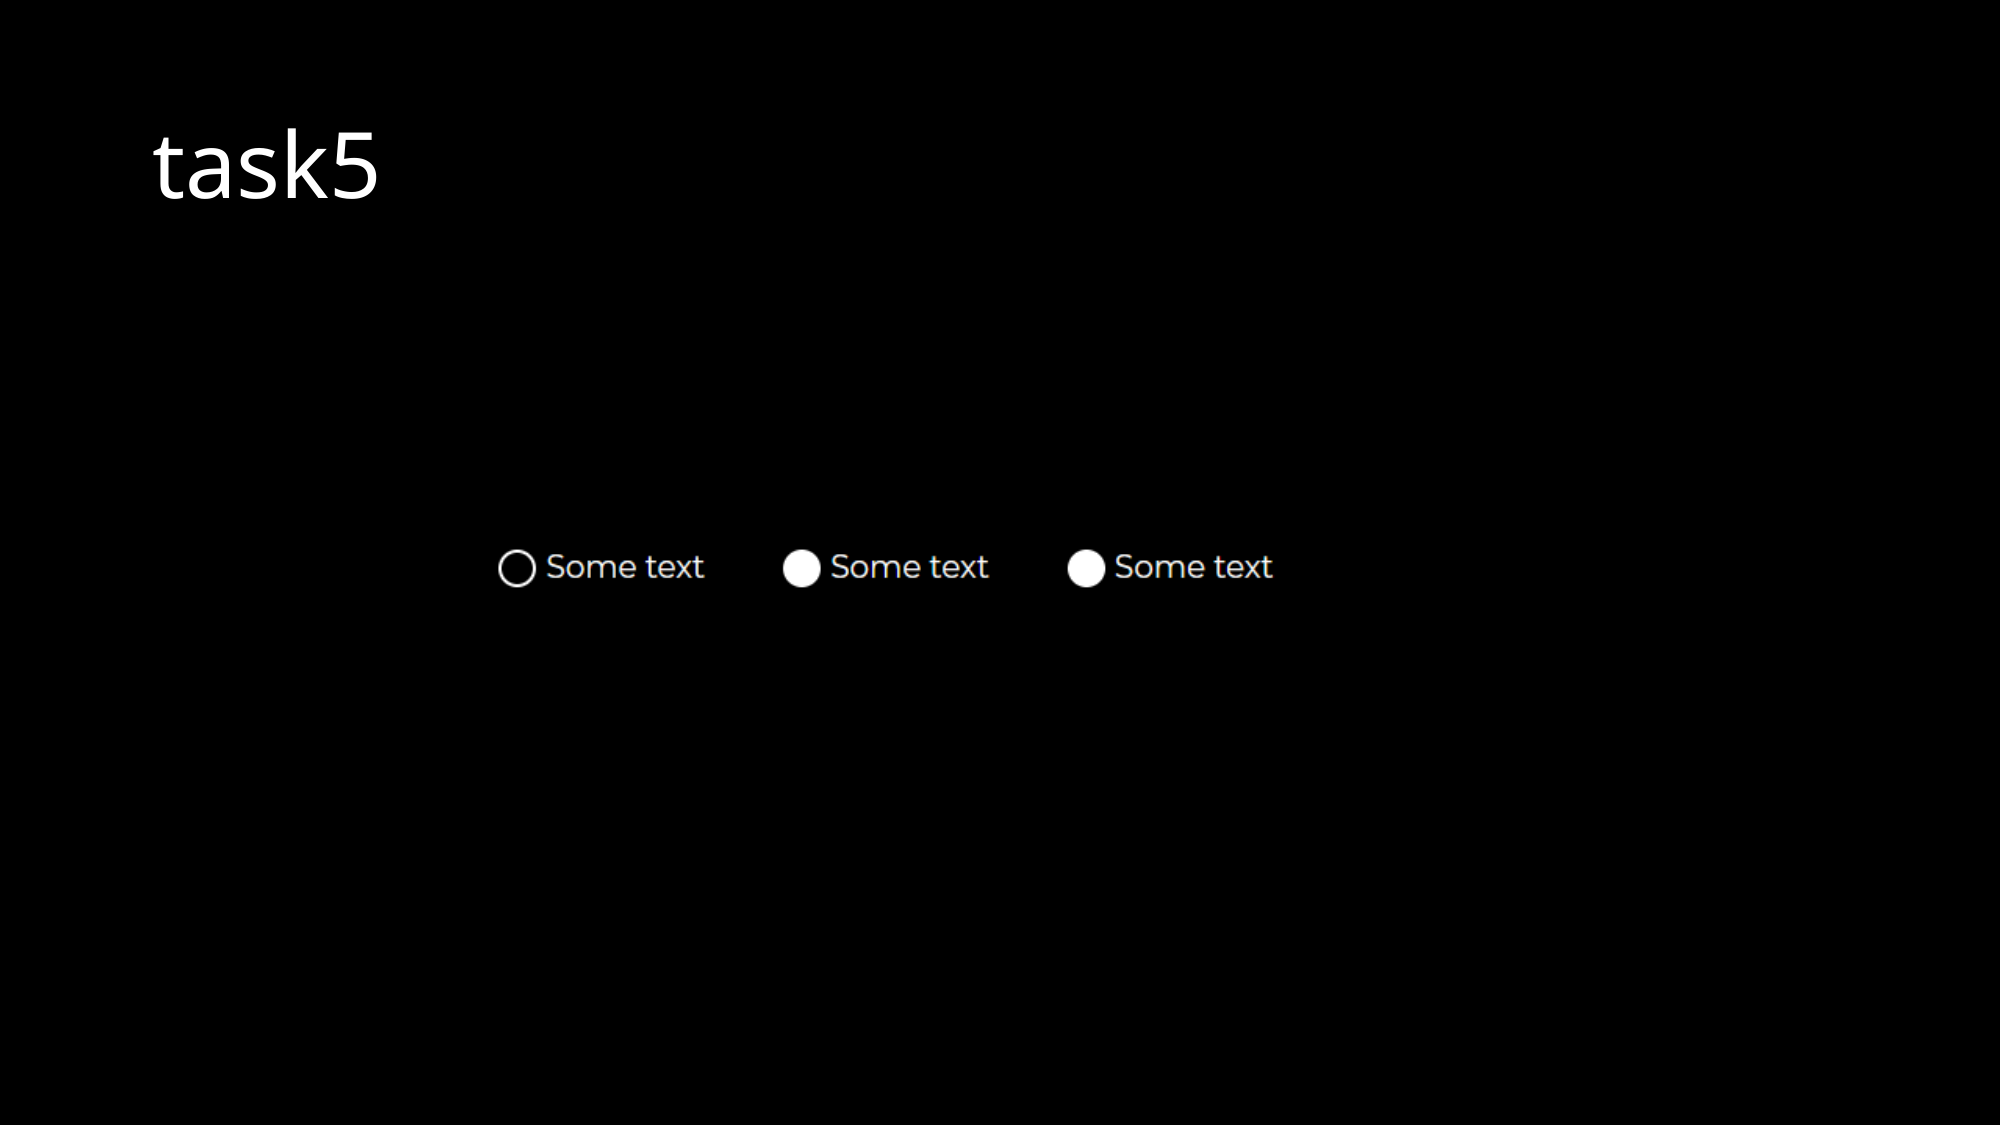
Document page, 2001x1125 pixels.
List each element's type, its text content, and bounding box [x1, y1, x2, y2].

title task5 [137, 59, 1863, 278]
picture [286, 448, 1714, 865]
